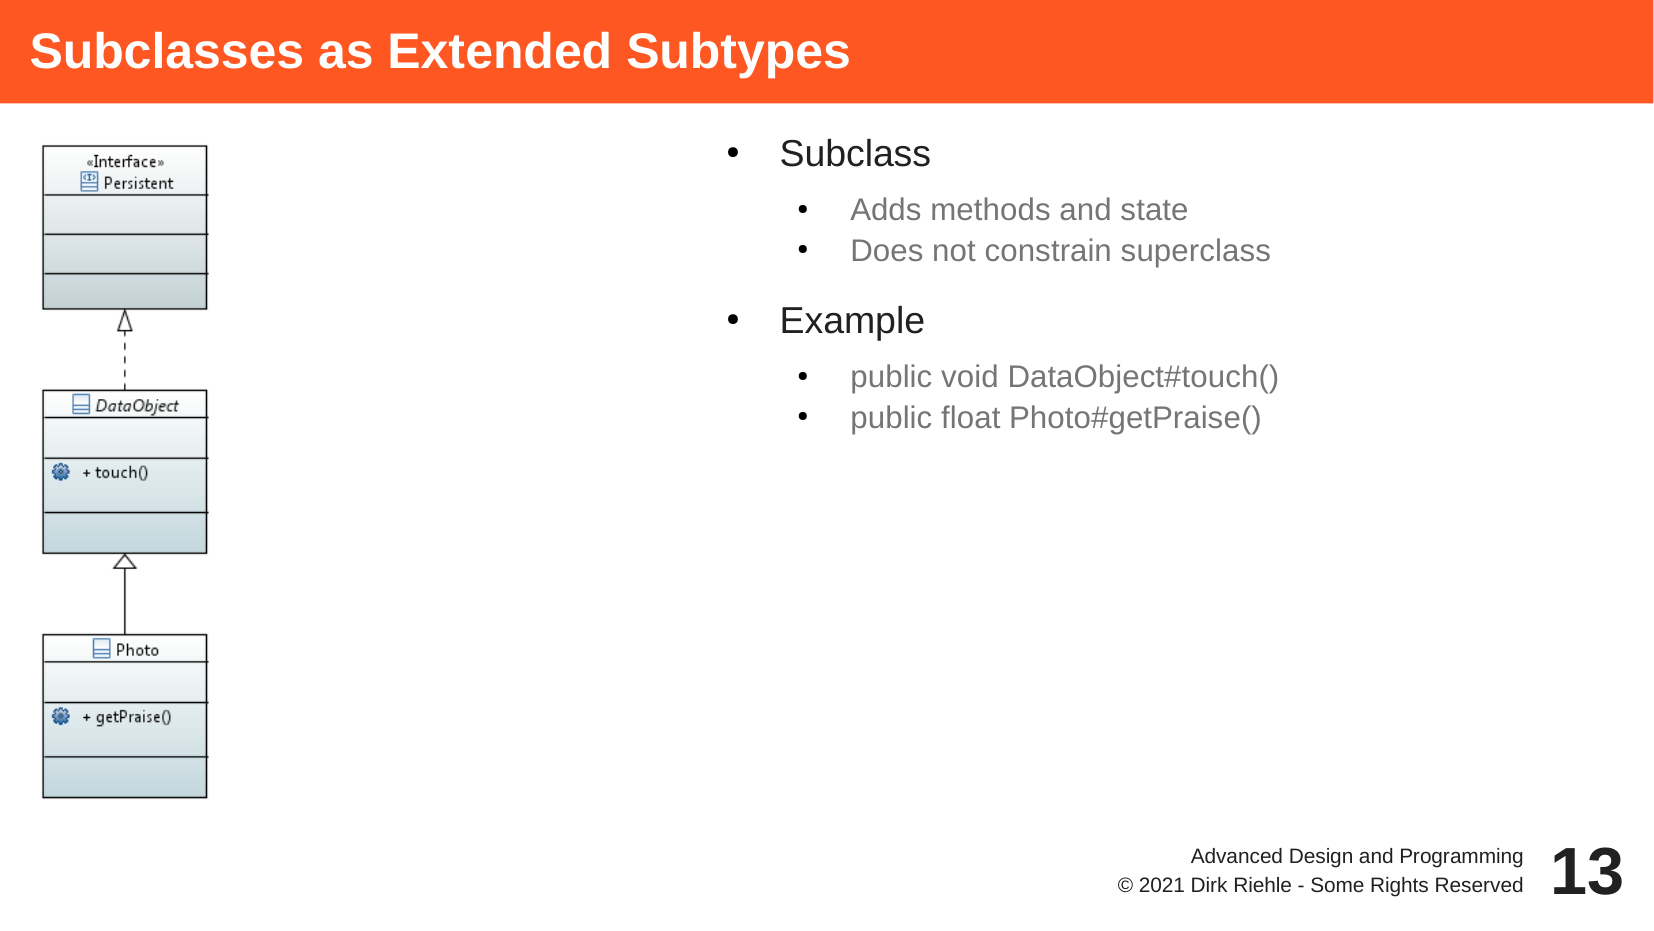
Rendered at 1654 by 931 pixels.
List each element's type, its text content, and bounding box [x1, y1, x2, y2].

picture [29, 132, 221, 813]
list Subclass Adds methods and state Does not constrain superclass Example public void DataObject#touch() public float Photo#getPraise() [708, 132, 1595, 813]
title Subclasses as Extended Subtypes [0, 0, 1654, 104]
